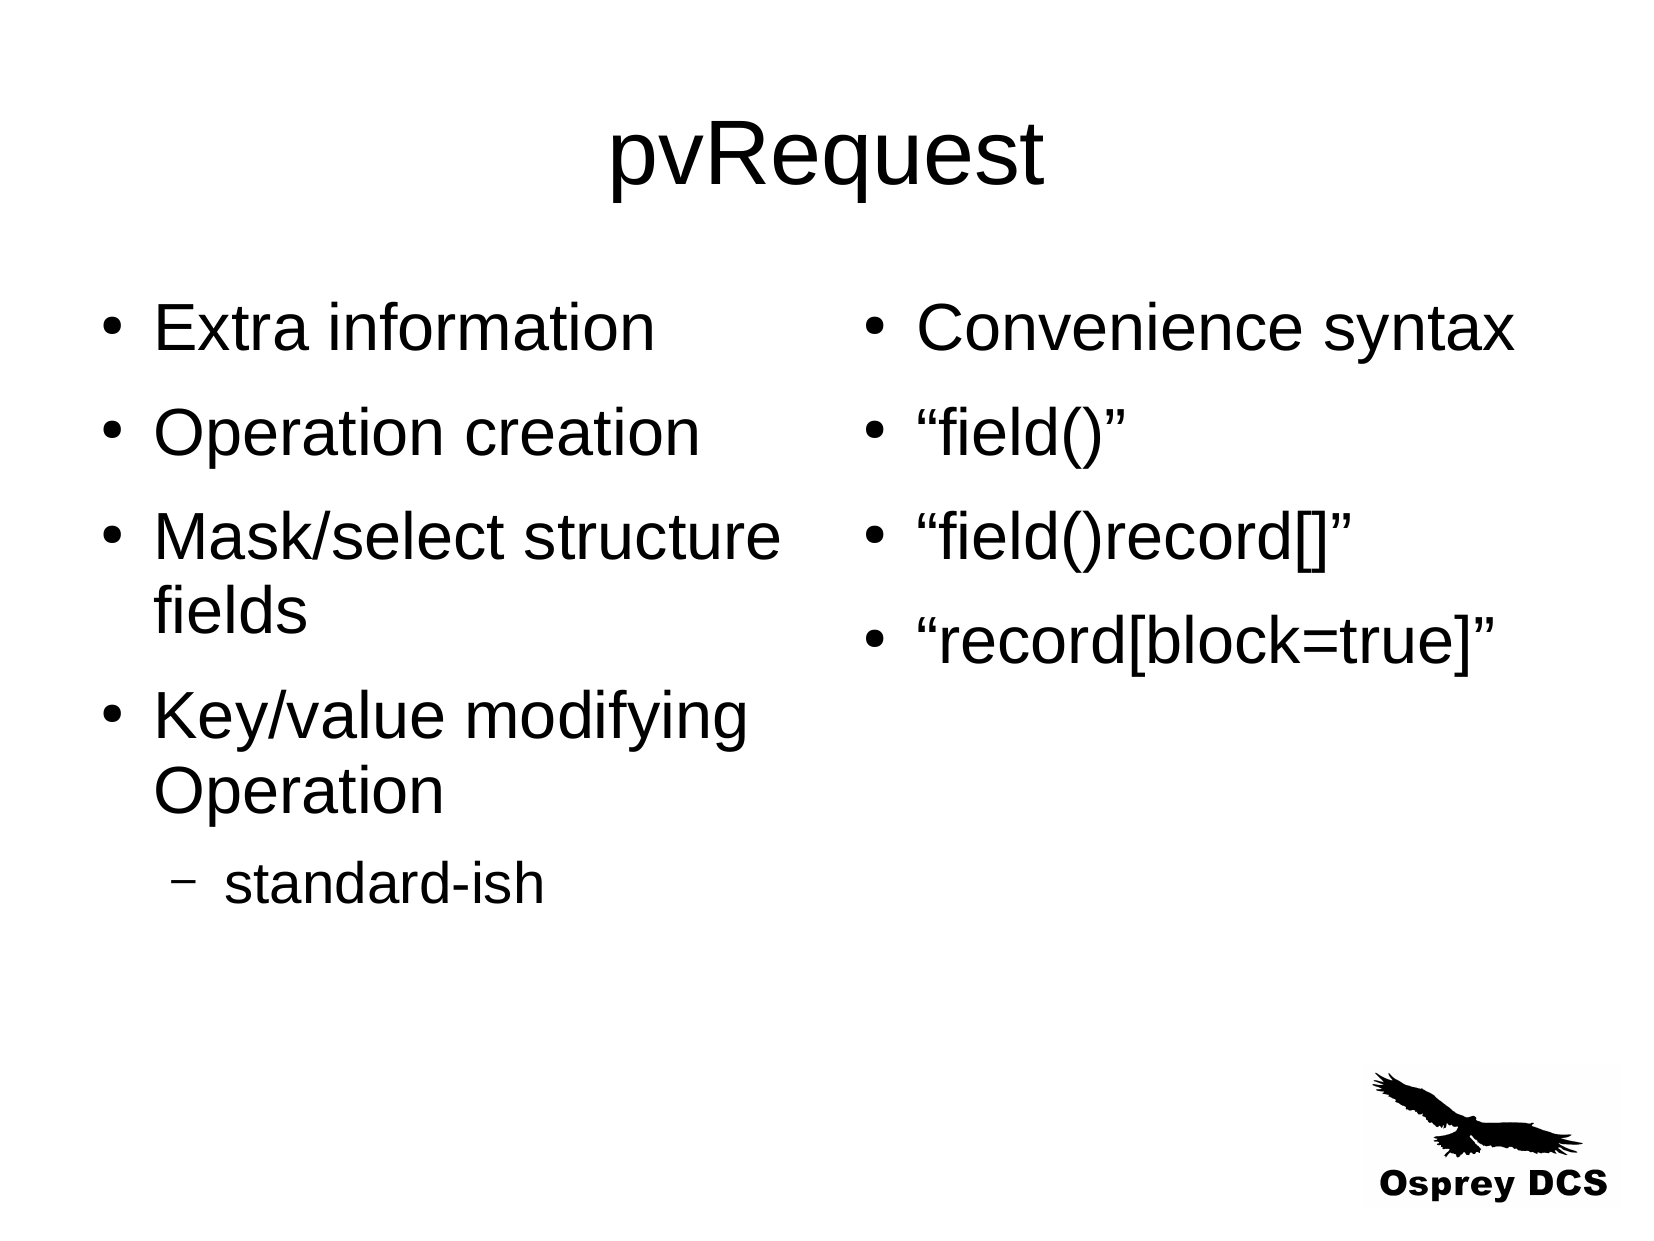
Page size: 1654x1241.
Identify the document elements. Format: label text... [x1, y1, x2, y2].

title pvRequest [82, 49, 1571, 257]
picture [1364, 1064, 1620, 1208]
list Extra information Operation creation Mask/select structure fields Key/value modifying Operation standard-ish [82, 290, 809, 1010]
list Convenience syntax “field()” “field()record[]” “record[block=true]” [845, 290, 1572, 1010]
